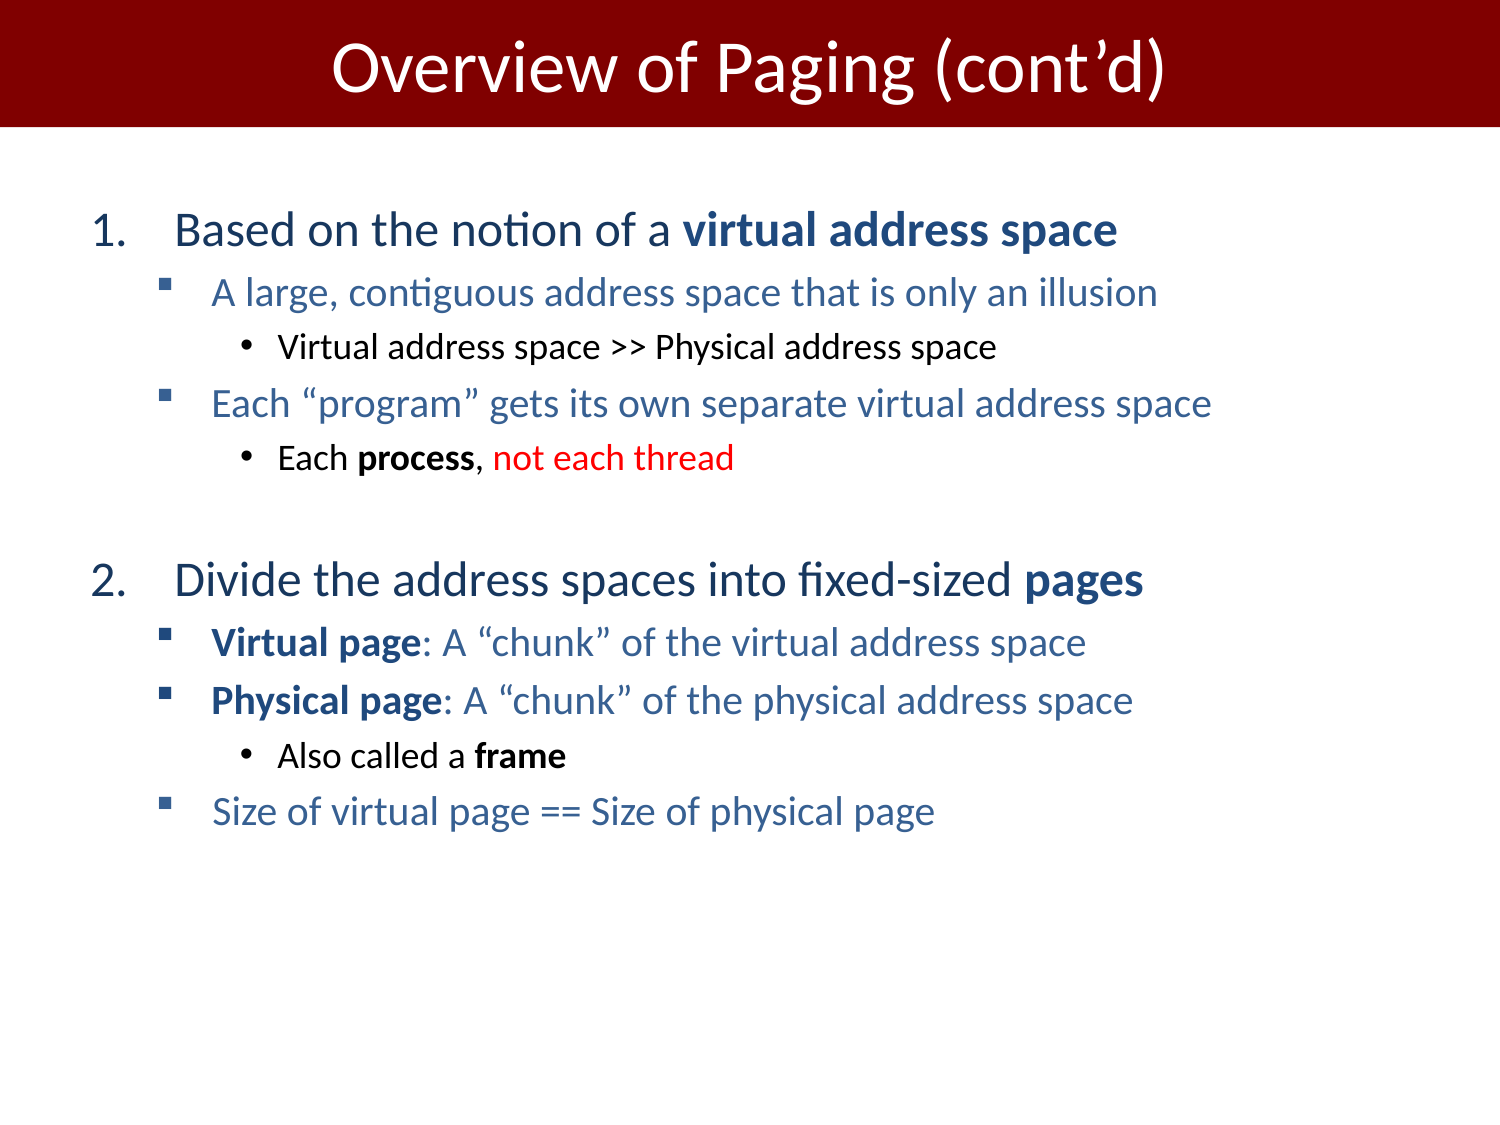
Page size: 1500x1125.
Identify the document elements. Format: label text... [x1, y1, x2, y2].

title Overview of Paging (cont’d) [0, 0, 1500, 128]
list Based on the notion of a virtual address space A large, contiguous address space that is only an illusion Virtual address space >> Physical address space Each “program” gets its own separate virtual address space Each process, not each thread Divide the address spaces into fixed-sized pages Virtual page: A “chunk” of the virtual address space Physical page: A “chunk” of the physical address space Also called a frame Size of virtual page == Size of physical page [75, 188, 1425, 932]
